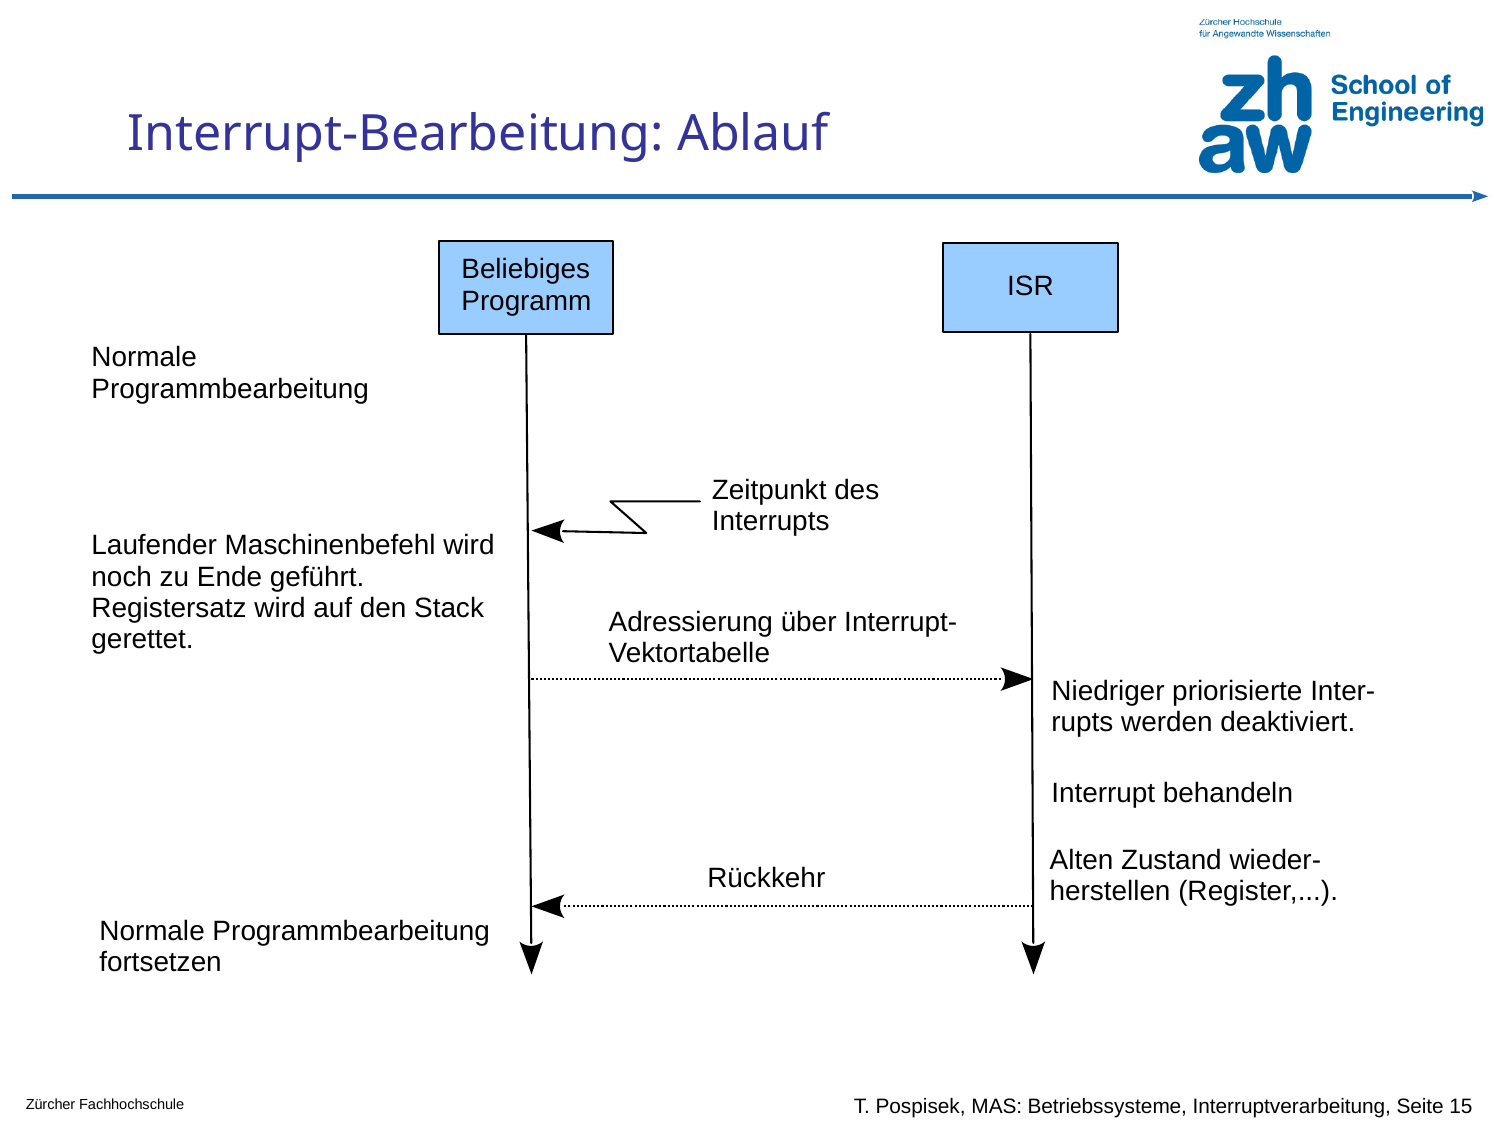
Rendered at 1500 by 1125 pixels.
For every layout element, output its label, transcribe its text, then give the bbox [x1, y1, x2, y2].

text_box Laufender Maschinenbefehl wird noch zu Ende geführt. Registersatz wird auf den Stack gerettet. [91, 529, 497, 655]
text_box Normale Programmbearbeitung [91, 341, 371, 405]
text_box [440, 242, 612, 333]
text_box [944, 244, 1117, 331]
title Interrupt-Bearbeitung: Ablauf [112, 42, 1391, 168]
text_box Rückkehr [707, 861, 826, 894]
text_box Niedriger priorisierte Inter- rupts werden deaktiviert. [1051, 675, 1377, 738]
text_box Beliebiges Programm [461, 253, 593, 317]
text_box Adressierung über Interrupt- Vektortabelle [608, 605, 959, 669]
text_box Alten Zustand wieder- herstellen (Register,...). [1049, 844, 1340, 907]
text_box ISR [1007, 270, 1054, 302]
text_box Interrupt behandeln [1051, 777, 1295, 809]
text_box Normale Programmbearbeitung fortsetzen [99, 914, 492, 978]
text_box Zeitpunkt des Interrupts [711, 473, 881, 537]
picture [1199, 19, 1483, 173]
